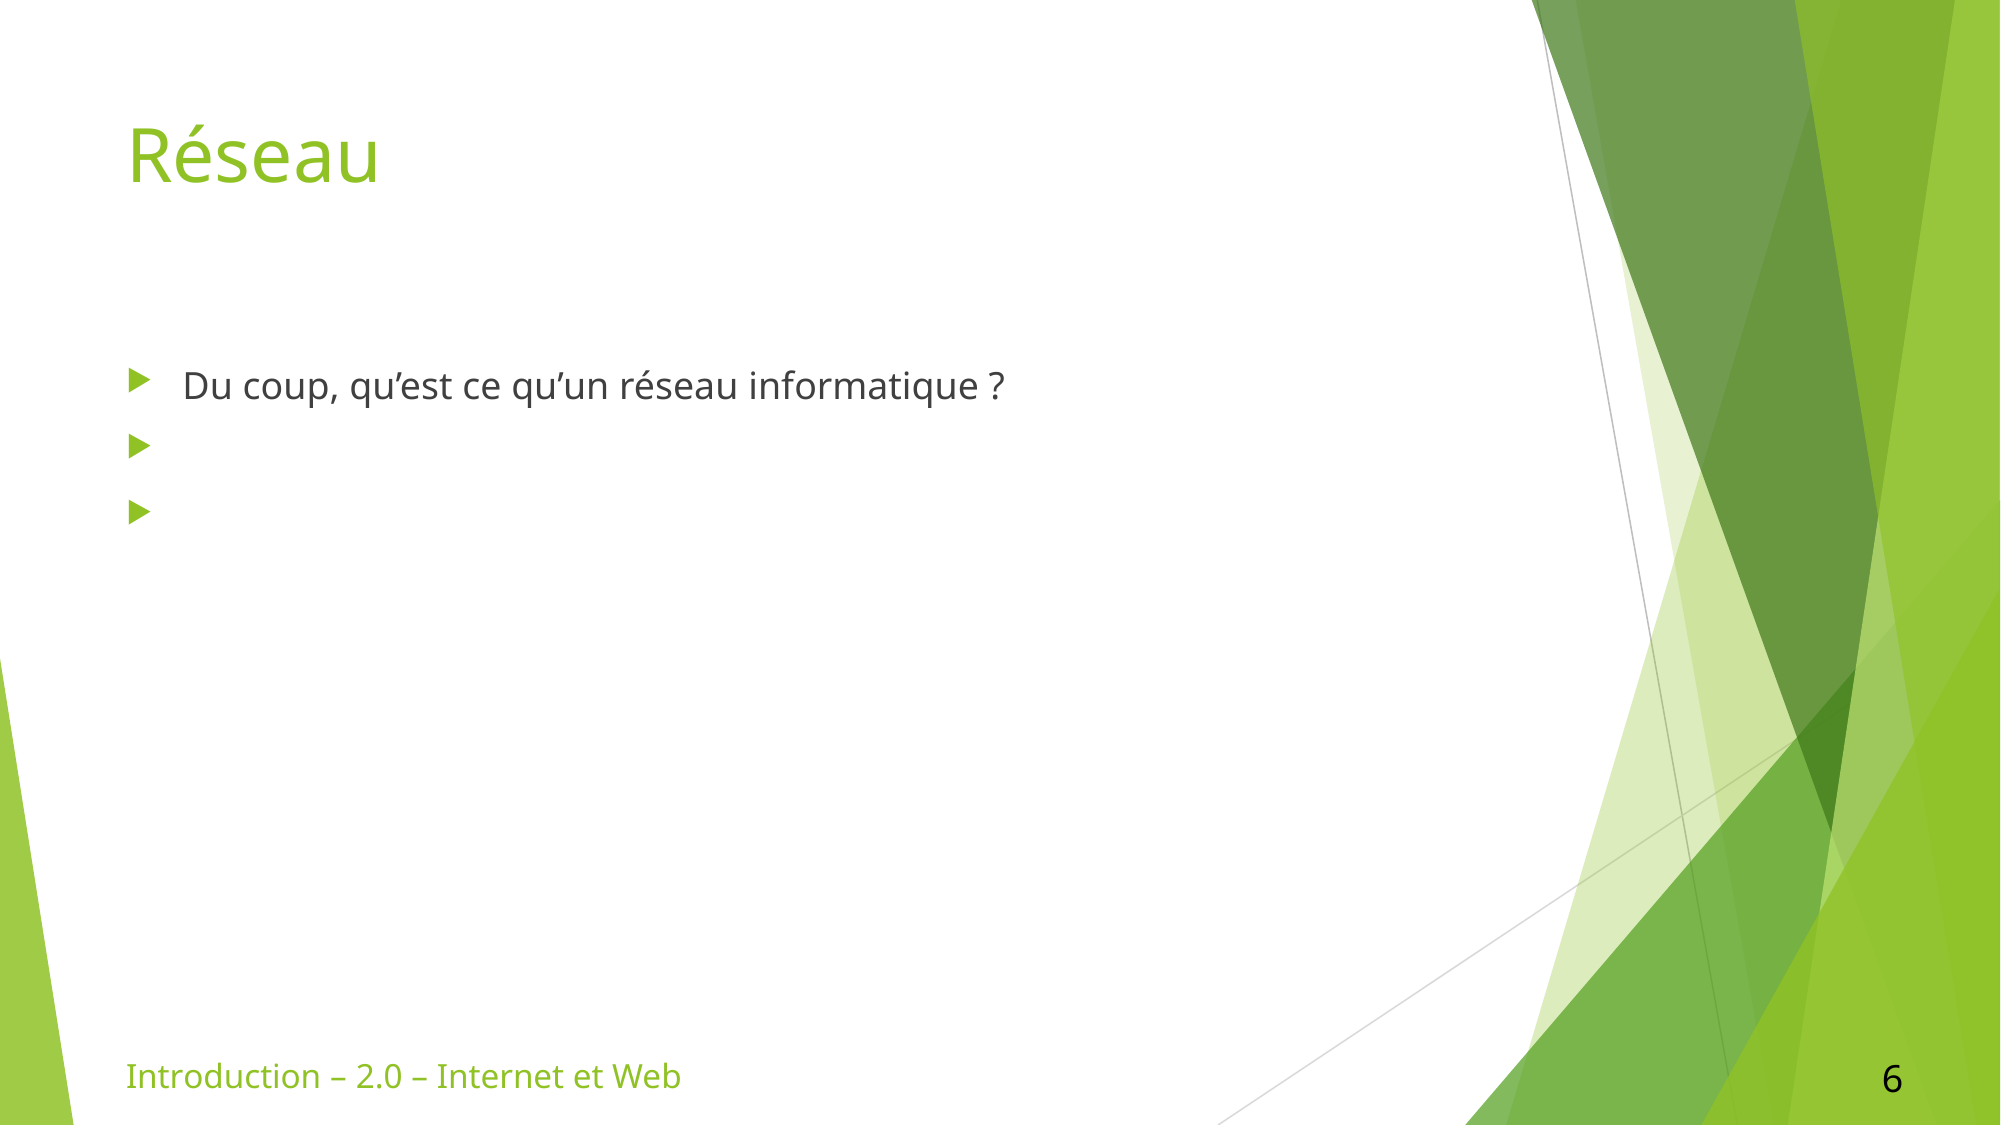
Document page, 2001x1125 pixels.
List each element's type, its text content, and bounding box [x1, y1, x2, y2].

list Du coup, qu’est ce qu’un réseau informatique ? [111, 354, 1522, 992]
text_box Introduction – 2.0 – Internet et Web [111, 1047, 1094, 1109]
text_box [1866, 1047, 1979, 1108]
title Réseau [111, 99, 1522, 317]
